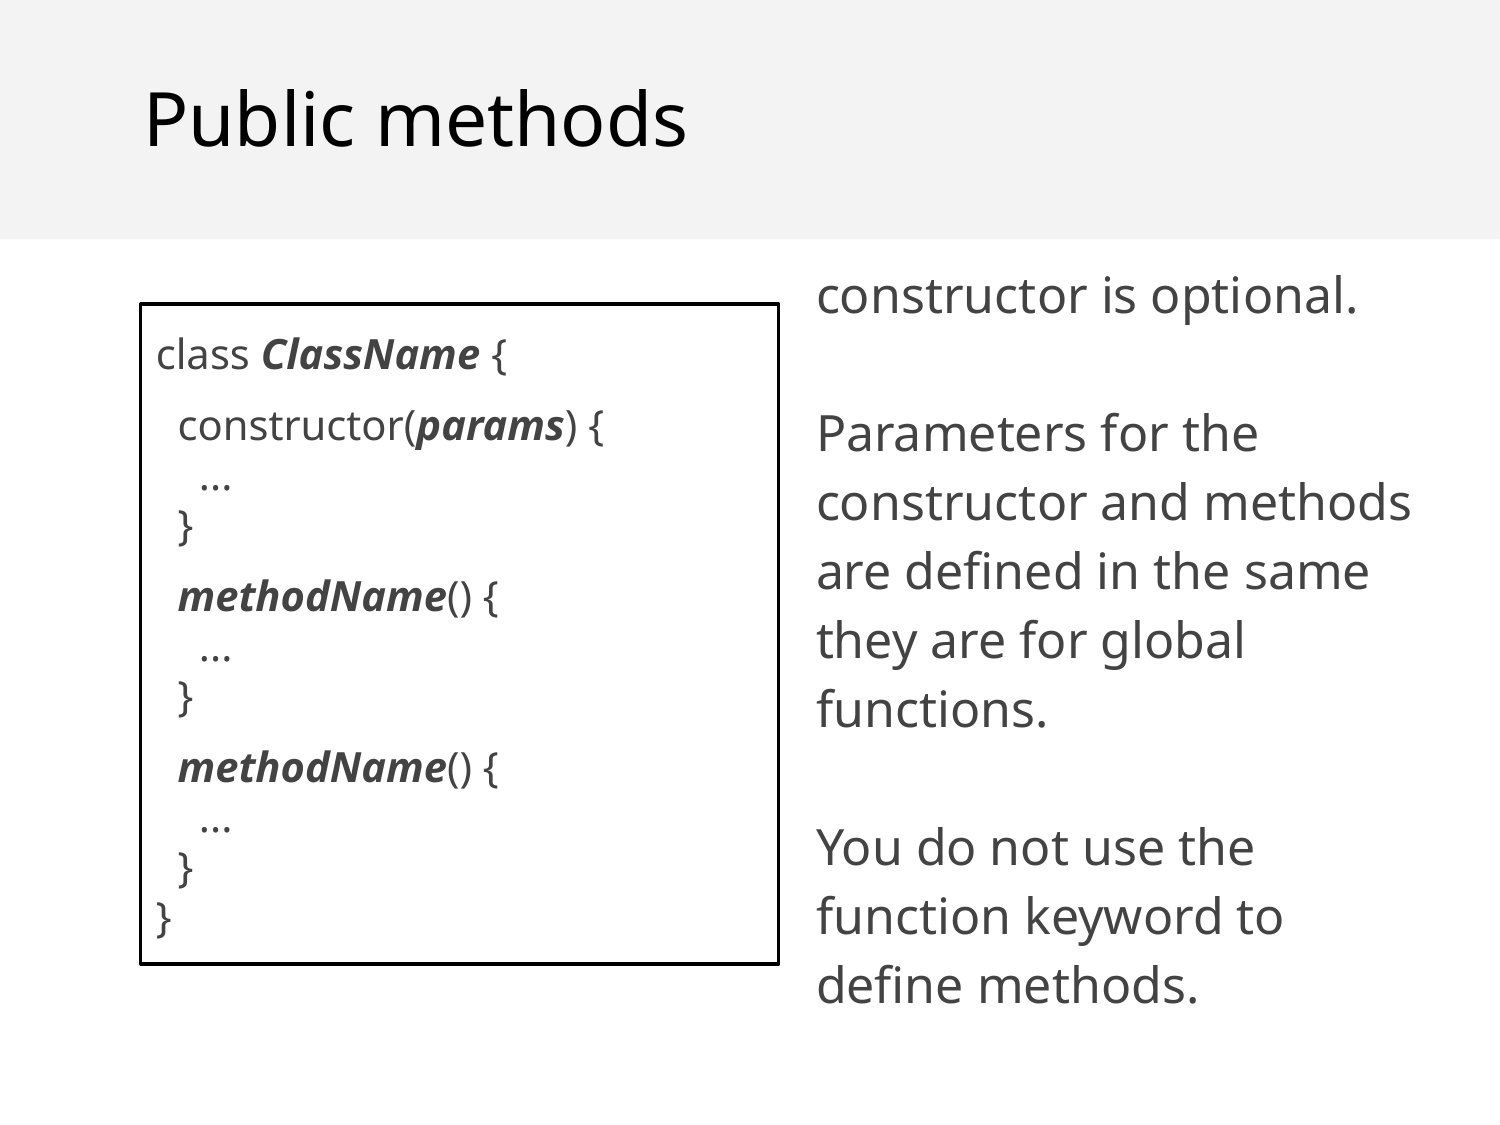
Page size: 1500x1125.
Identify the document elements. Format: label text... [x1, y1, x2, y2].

list constructor is optional. Parameters for the constructor and methods are defined in the same they are for global functions. You do not use the function keyword to define methods. [801, 304, 1459, 965]
title Public methods [128, 56, 1372, 183]
text_box class ClassName { constructor(params) { ... } methodName() { ... } methodName() { ... } } [140, 303, 779, 965]
